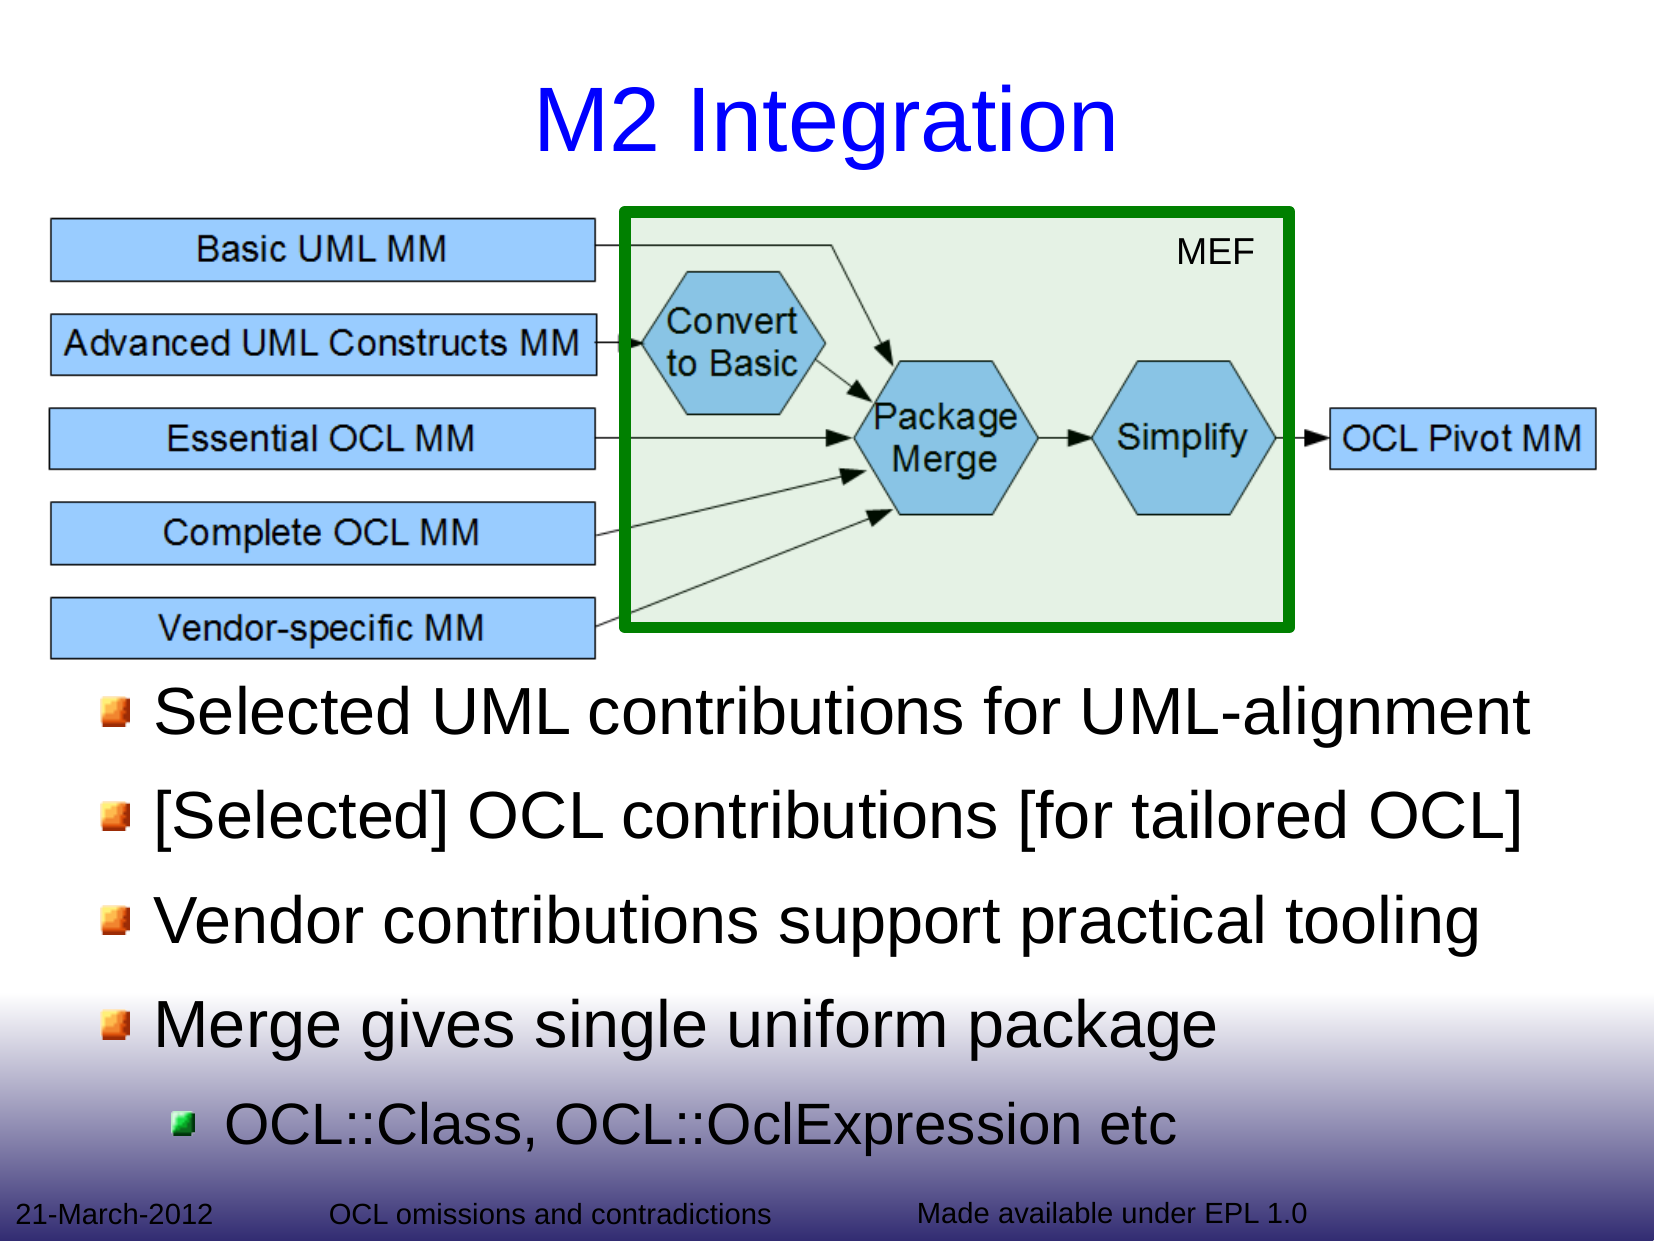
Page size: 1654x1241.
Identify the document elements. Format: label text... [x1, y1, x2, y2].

title M2 Integration [82, 49, 1571, 190]
text_box MEF [1161, 223, 1278, 281]
text_box [624, 211, 1290, 628]
list Selected UML contributions for UML-alignment [Selected] OCL contributions [for tailored OCL] Vendor contributions support practical tooling Merge gives single uniform package OCL::Class, OCL::OclExpression etc [82, 677, 1571, 1157]
picture [27, 204, 1622, 677]
